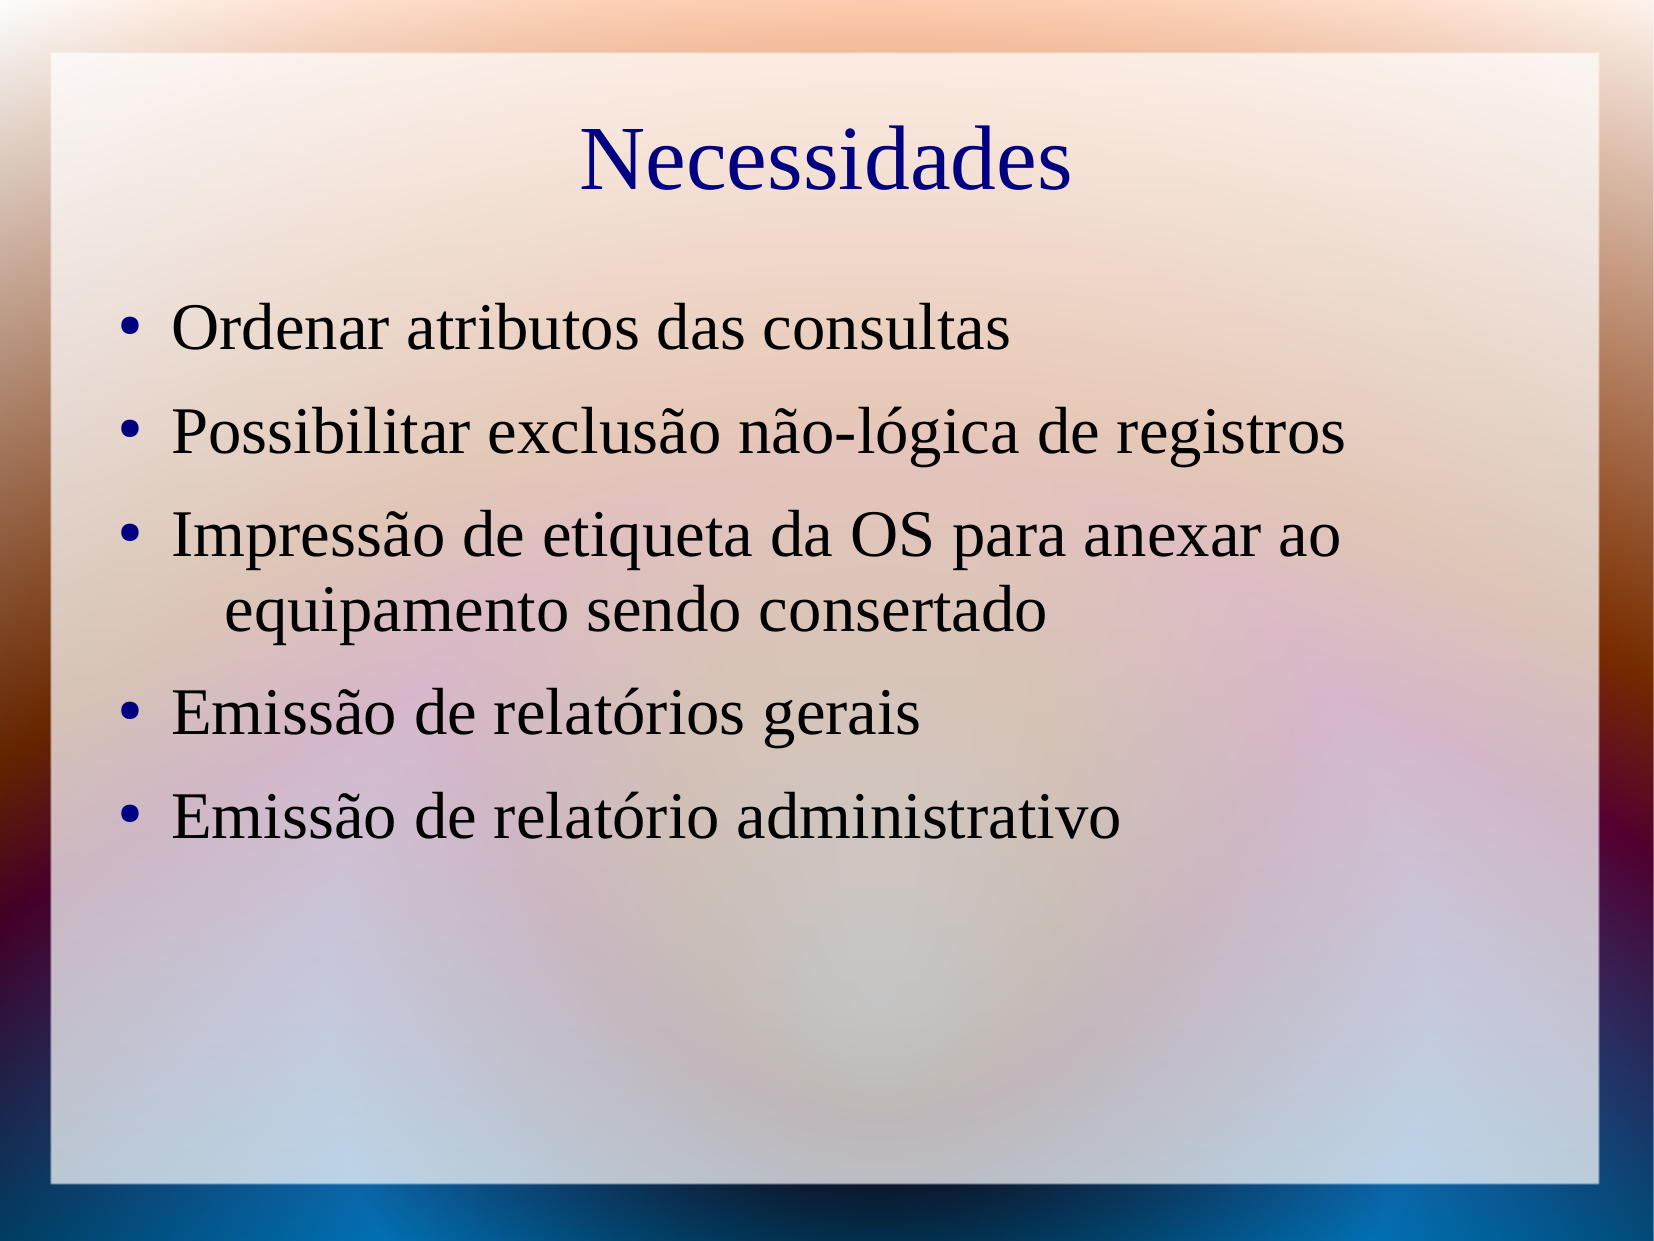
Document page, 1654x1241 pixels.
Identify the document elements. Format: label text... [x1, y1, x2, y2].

list Ordenar atributos das consultas Possibilitar exclusão não-lógica de registros Impressão de etiqueta da OS para anexar ao equipamento sendo consertado Emissão de relatórios gerais Emissão de relatório administrativo [82, 290, 1571, 1010]
title Necessidades [82, 55, 1571, 263]
picture [0, 0, 1654, 1241]
